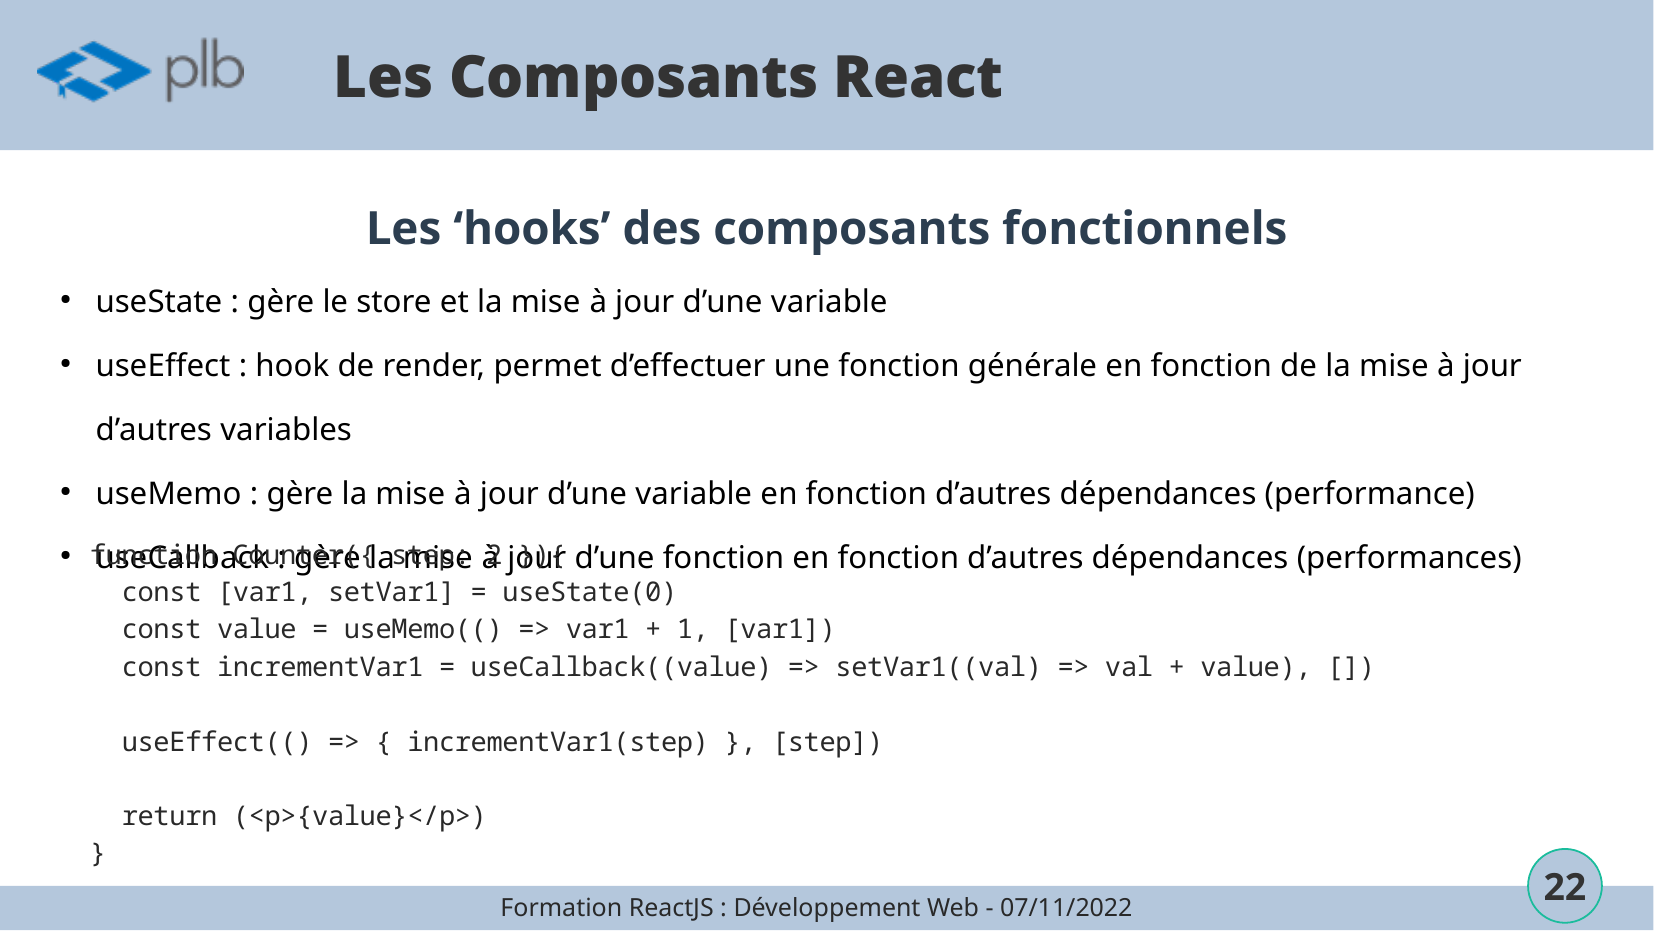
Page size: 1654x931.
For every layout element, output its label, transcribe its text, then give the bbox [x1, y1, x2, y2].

text_box Formation ReactJS : Développement Web - 07/11/2022 [461, 888, 1173, 926]
text_box function Counter({ step: 2 }){ const [var1, setVar1] = useState(0) const value = useMemo(() => var1 + 1, [var1]) const incrementVar1 = useCallback((value) => setVar1((val) => val + value), []) useEffect(() => { incrementVar1(step) }, [step]) return (<p>{value}</p>) } [75, 525, 1501, 844]
picture [37, 33, 244, 113]
text_box Les ‘hooks’ des composants fonctionnels [59, 195, 1595, 242]
title Les Composants React [333, 0, 1613, 151]
text_box useState : gère le store et la mise à jour d’une variable useEffect : hook de render, permet d’effectuer une fonction générale en fonction de la mise à jour d’autres variables useMemo : gère la mise à jour d’une variable en fonction d’autres dépendances (performance) useCallback : gère la mise à jour d’une fonction en fonction d’autres dépendances (performances) [45, 271, 1621, 577]
